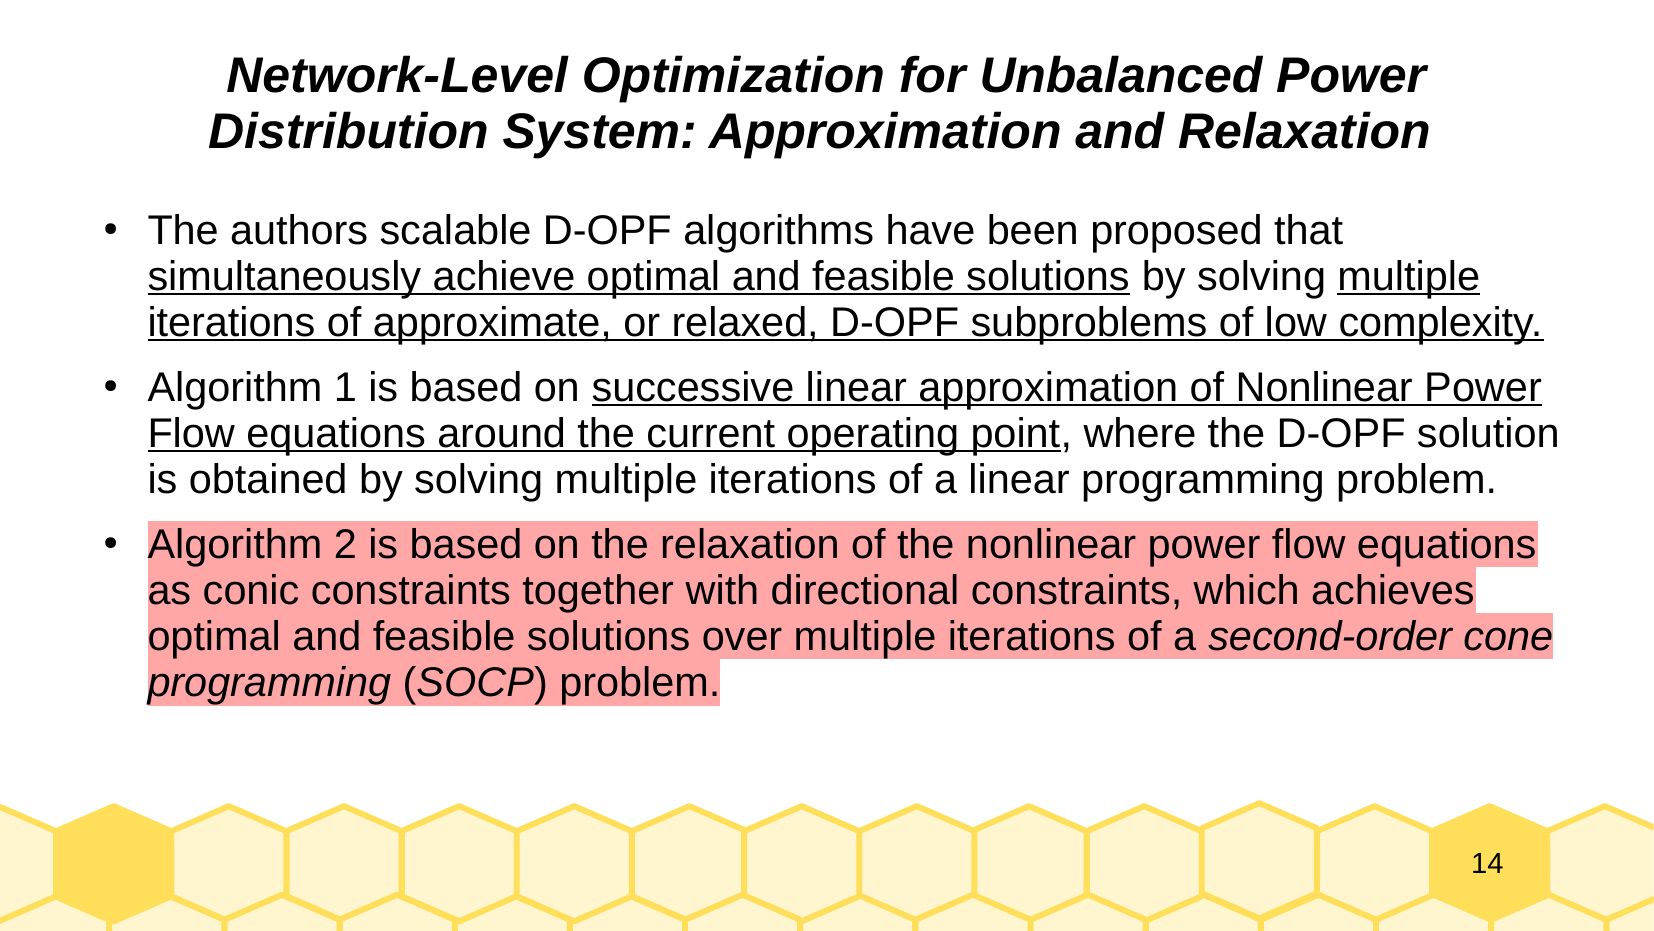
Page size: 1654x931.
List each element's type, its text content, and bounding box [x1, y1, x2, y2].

title Network-Level Optimization for Unbalanced Power Distribution System: Approximation and Relaxation [88, 29, 1565, 178]
list The authors scalable D-OPF algorithms have been proposed that simultaneously achieve optimal and feasible solutions by solving multiple iterations of approximate, or relaxed, D-OPF subproblems of low complexity. Algorithm 1 is based on successive linear approximation of Nonlinear Power Flow equations around the current operating point, where the D-OPF solution is obtained by solving multiple iterations of a linear programming problem. Algorithm 2 is based on the relaxation of the nonlinear power flow equations as conic constraints together with directional constraints, which achieves optimal and feasible solutions over multiple iterations of a second-order cone programming (SOCP) problem. [88, 206, 1565, 739]
